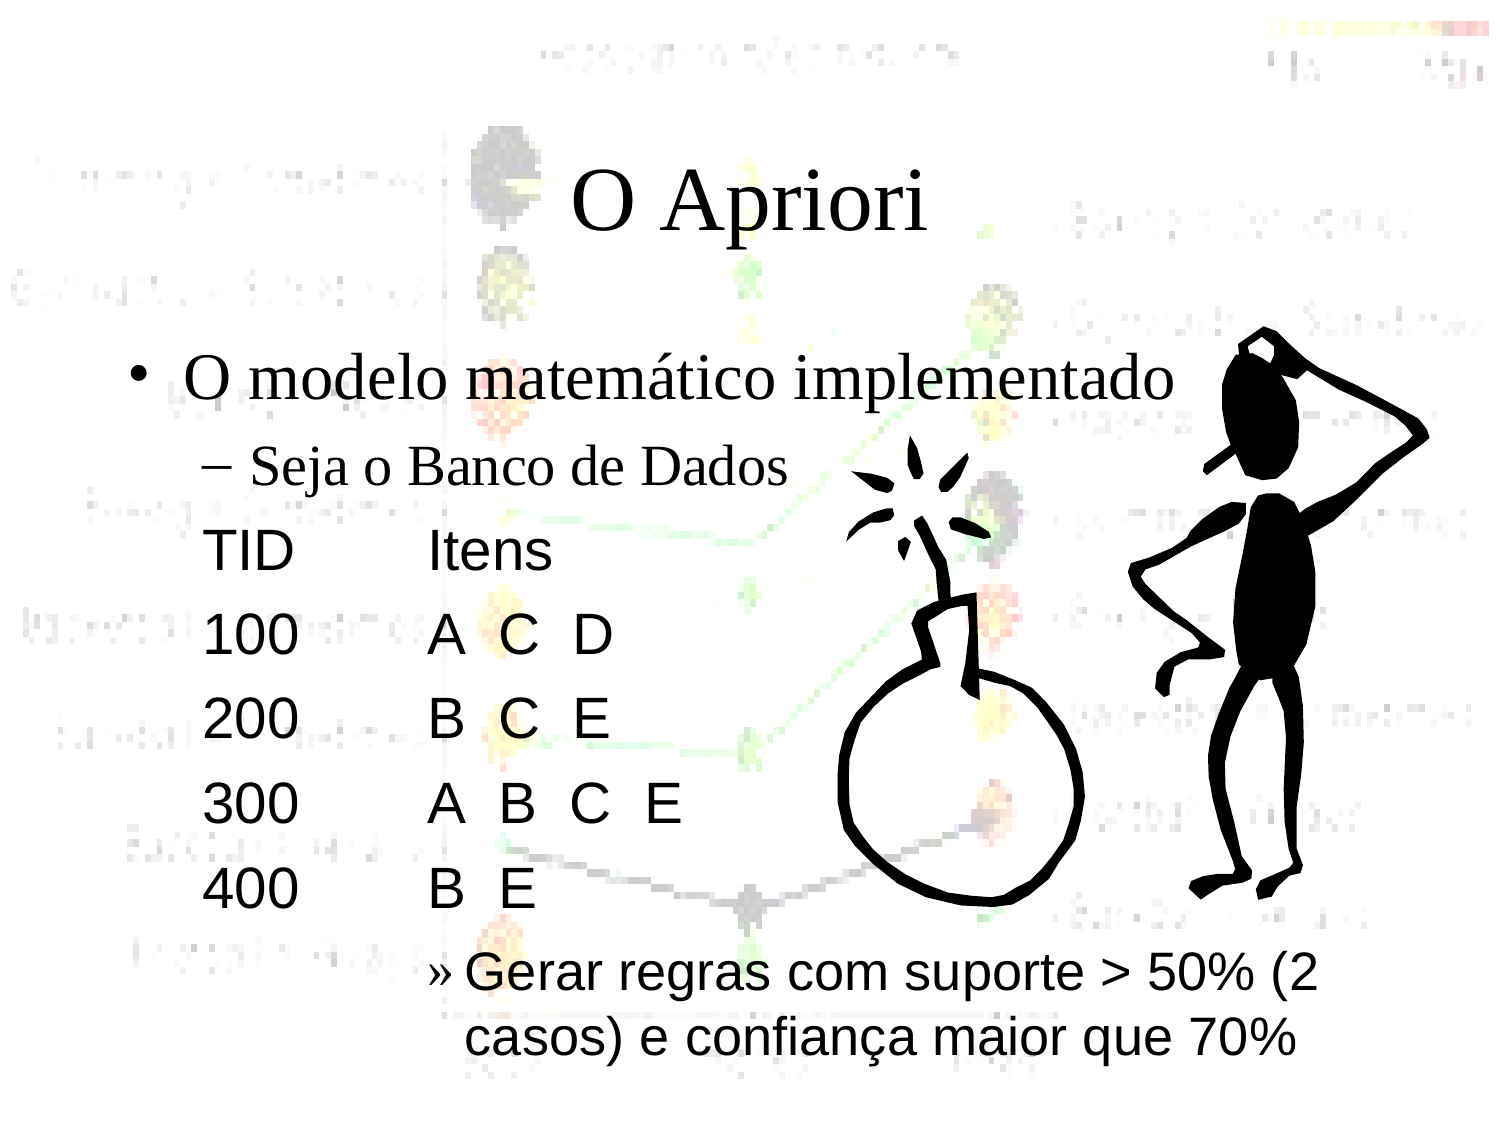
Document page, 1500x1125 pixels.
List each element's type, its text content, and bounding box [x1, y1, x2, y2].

title O Apriori [112, 99, 1388, 288]
list O modelo matemático implementado Seja o Banco de Dados TID Itens 100 A C D 200 B C E 300 A B C E 400 B E Gerar regras com suporte > 50% (2 casos) e confiança maior que 70% [112, 324, 1388, 1125]
picture [837, 325, 1430, 908]
